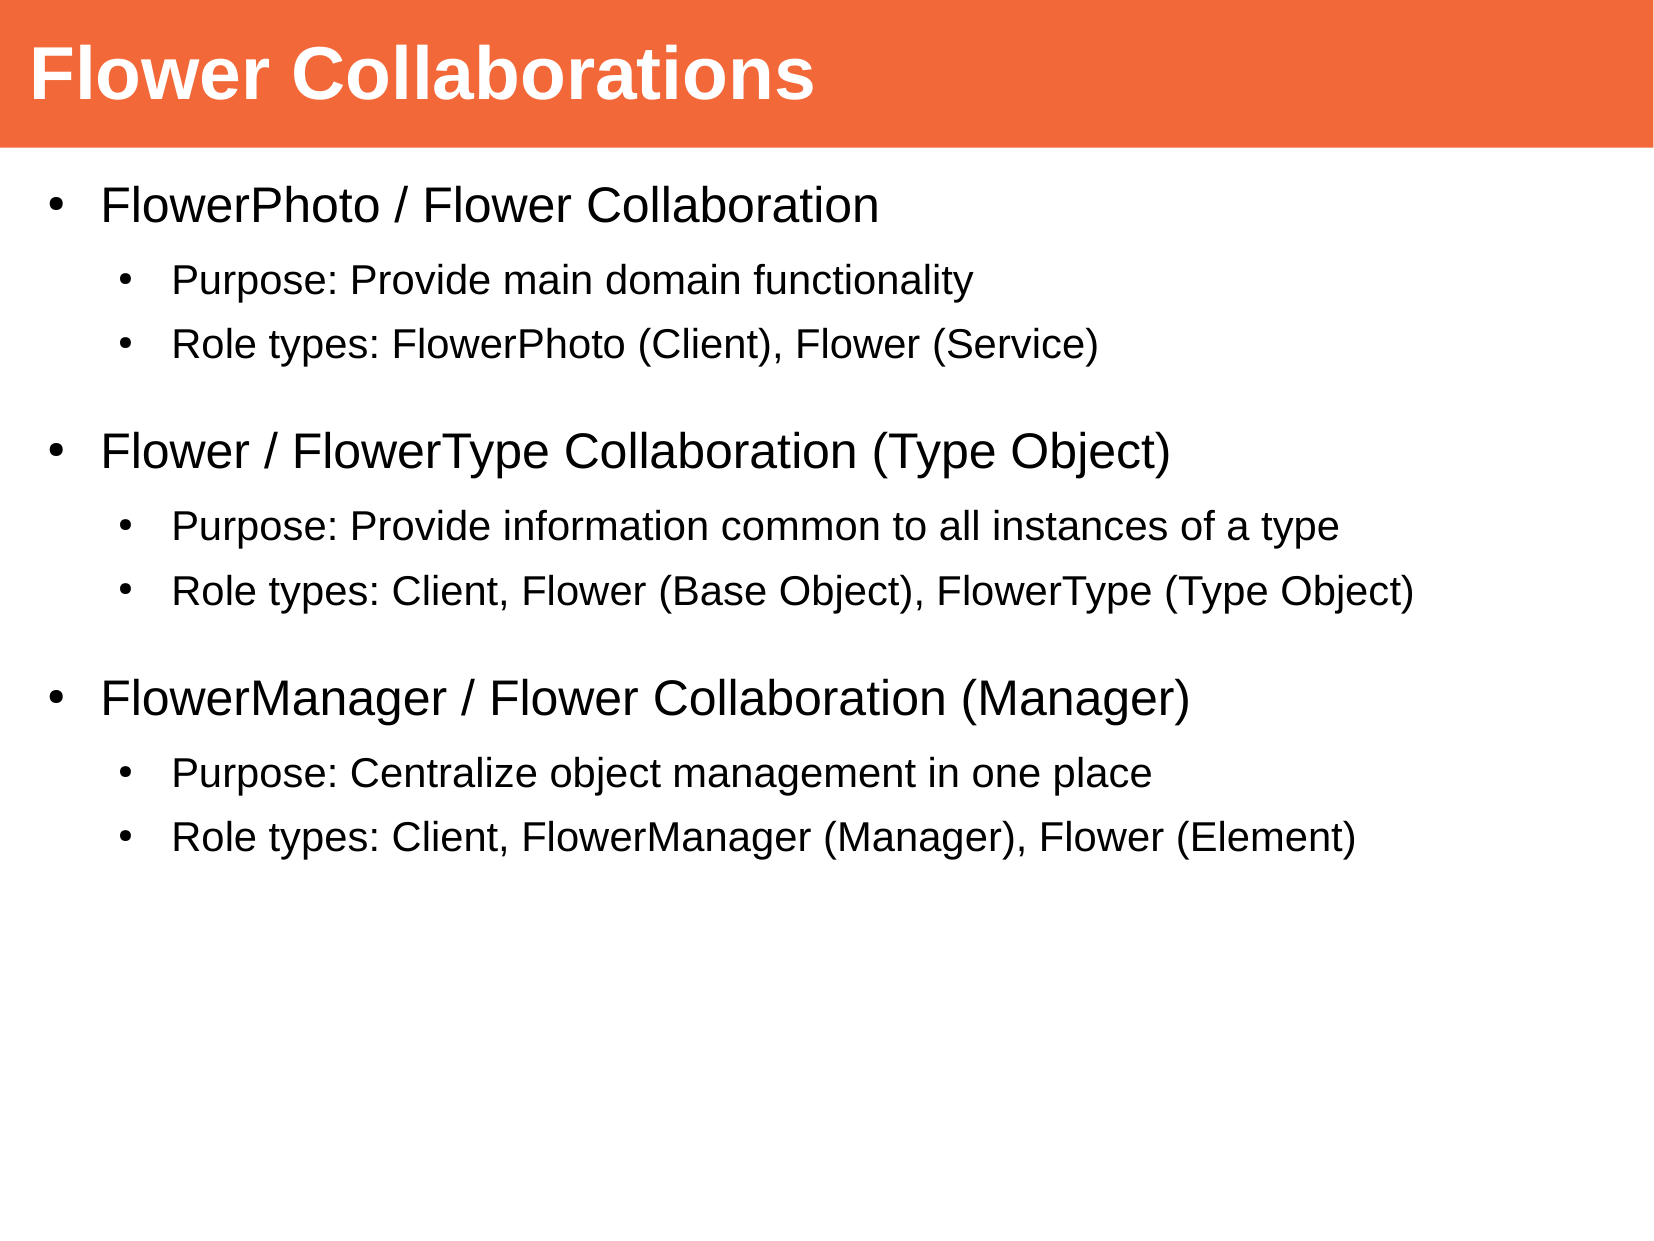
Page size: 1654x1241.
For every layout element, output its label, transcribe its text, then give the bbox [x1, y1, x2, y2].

list FlowerPhoto / Flower Collaboration Purpose: Provide main domain functionality Role types: FlowerPhoto (Client), Flower (Service) Flower / FlowerType Collaboration (Type Object) Purpose: Provide information common to all instances of a type Role types: Client, Flower (Base Object), FlowerType (Type Object) FlowerManager / Flower Collaboration (Manager) Purpose: Centralize object management in one place Role types: Client, FlowerManager (Manager), Flower (Element) [29, 177, 1625, 1211]
title Flower Collaborations [0, 0, 1654, 148]
